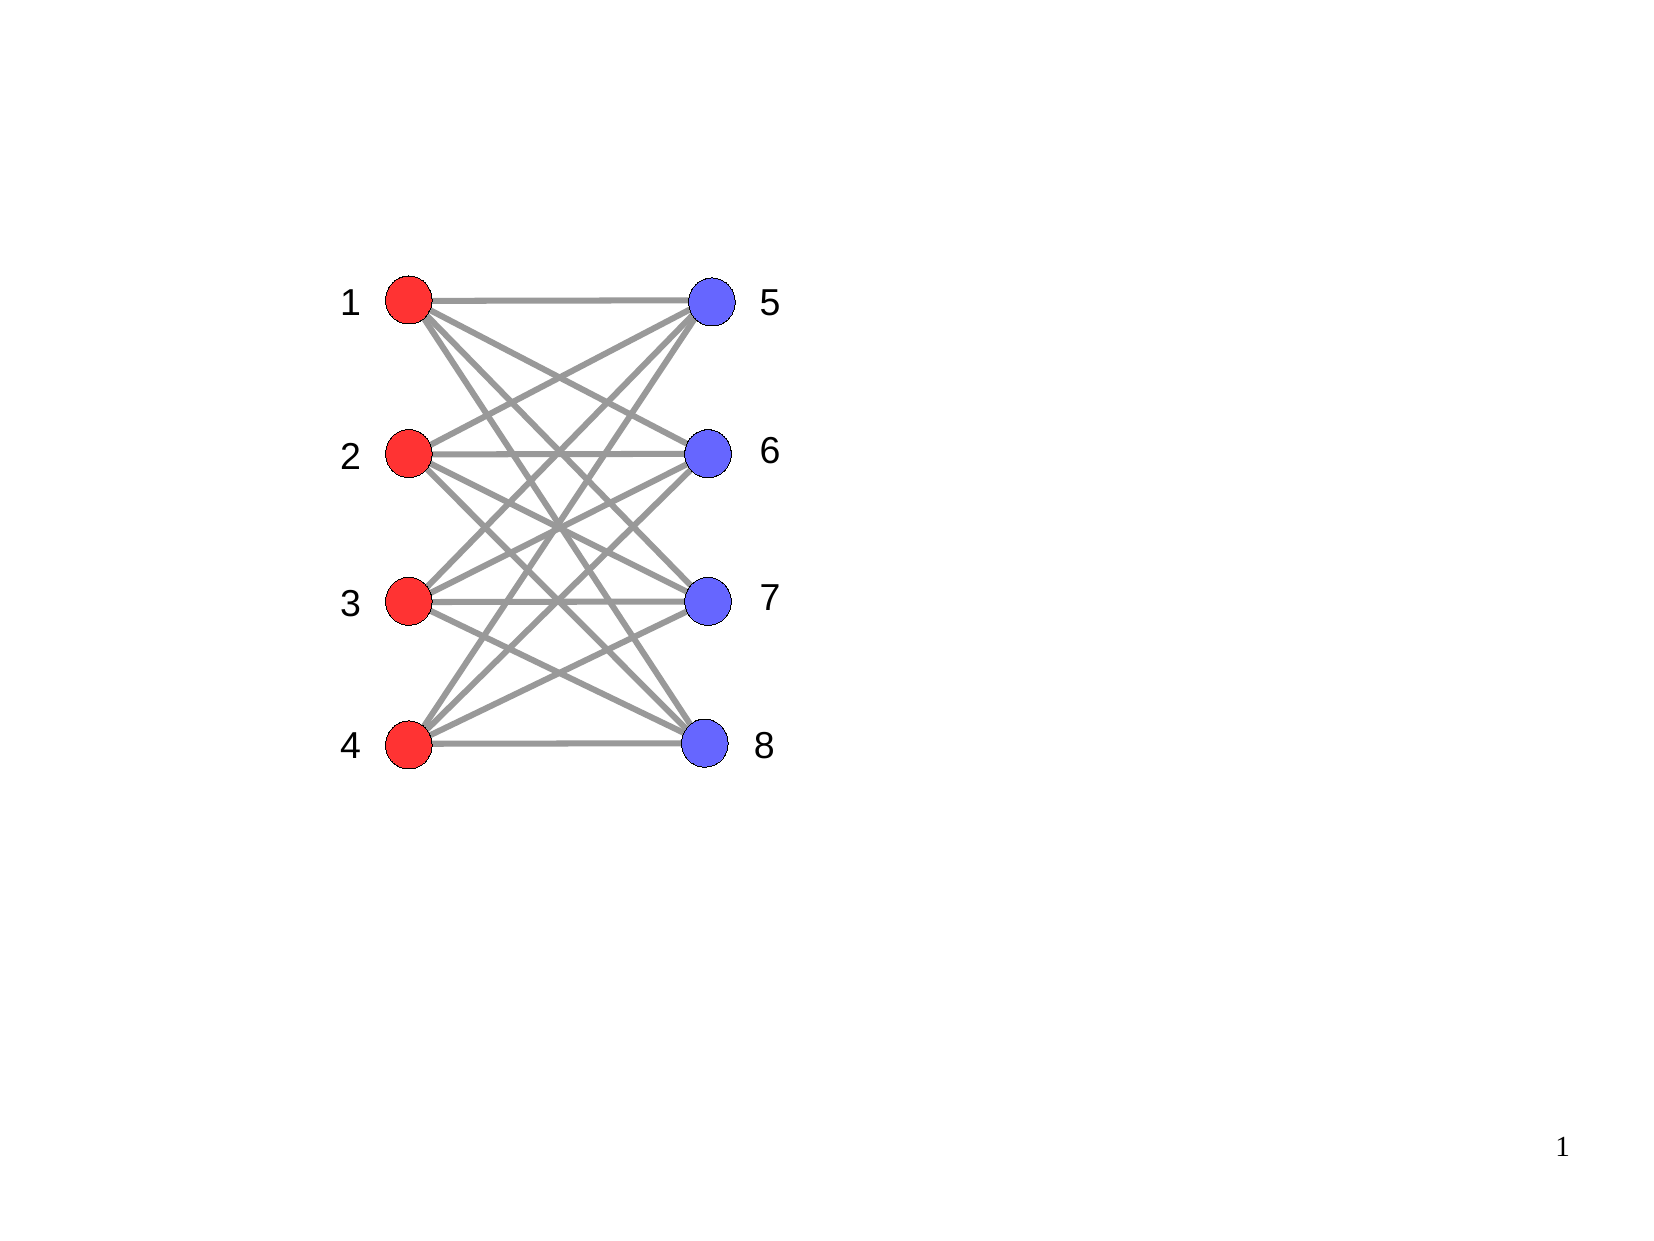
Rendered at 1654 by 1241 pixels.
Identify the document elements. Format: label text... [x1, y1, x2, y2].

text_box [684, 429, 732, 478]
text_box [684, 577, 732, 626]
text_box 8 [738, 717, 785, 774]
text_box 2 [325, 427, 372, 485]
text_box [385, 275, 433, 324]
text_box 6 [744, 421, 791, 479]
text_box [385, 429, 433, 478]
text_box 4 [325, 717, 372, 774]
text_box [688, 277, 736, 326]
text_box 3 [325, 575, 372, 633]
text_box [385, 720, 433, 769]
text_box [681, 719, 729, 768]
text_box [385, 577, 433, 626]
text_box 5 [744, 274, 791, 332]
text_box 1 [325, 274, 372, 332]
text_box 7 [744, 569, 791, 627]
